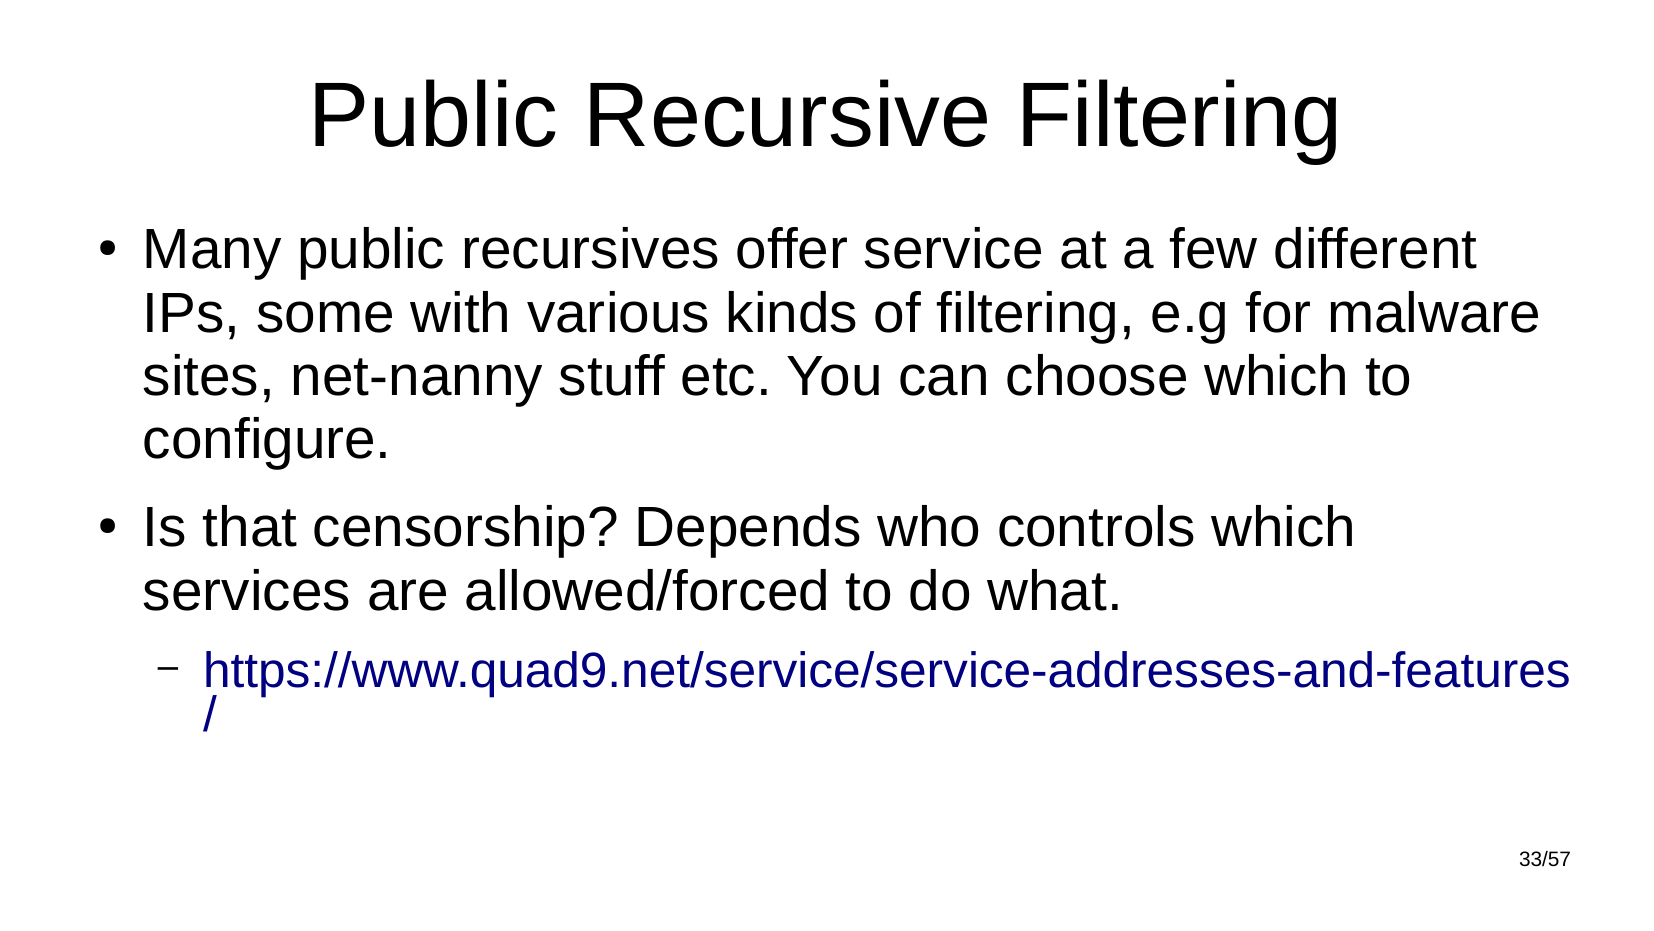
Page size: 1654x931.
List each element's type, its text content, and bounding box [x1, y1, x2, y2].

title Public Recursive Filtering [82, 37, 1571, 193]
list Many public recursives offer service at a few different IPs, some with various kinds of filtering, e.g for malware sites, net-nanny stuff etc. You can choose which to configure. Is that censorship? Depends who controls which services are allowed/forced to do what. https://www.quad9.net/service/service-addresses-and-features/ [82, 217, 1571, 758]
